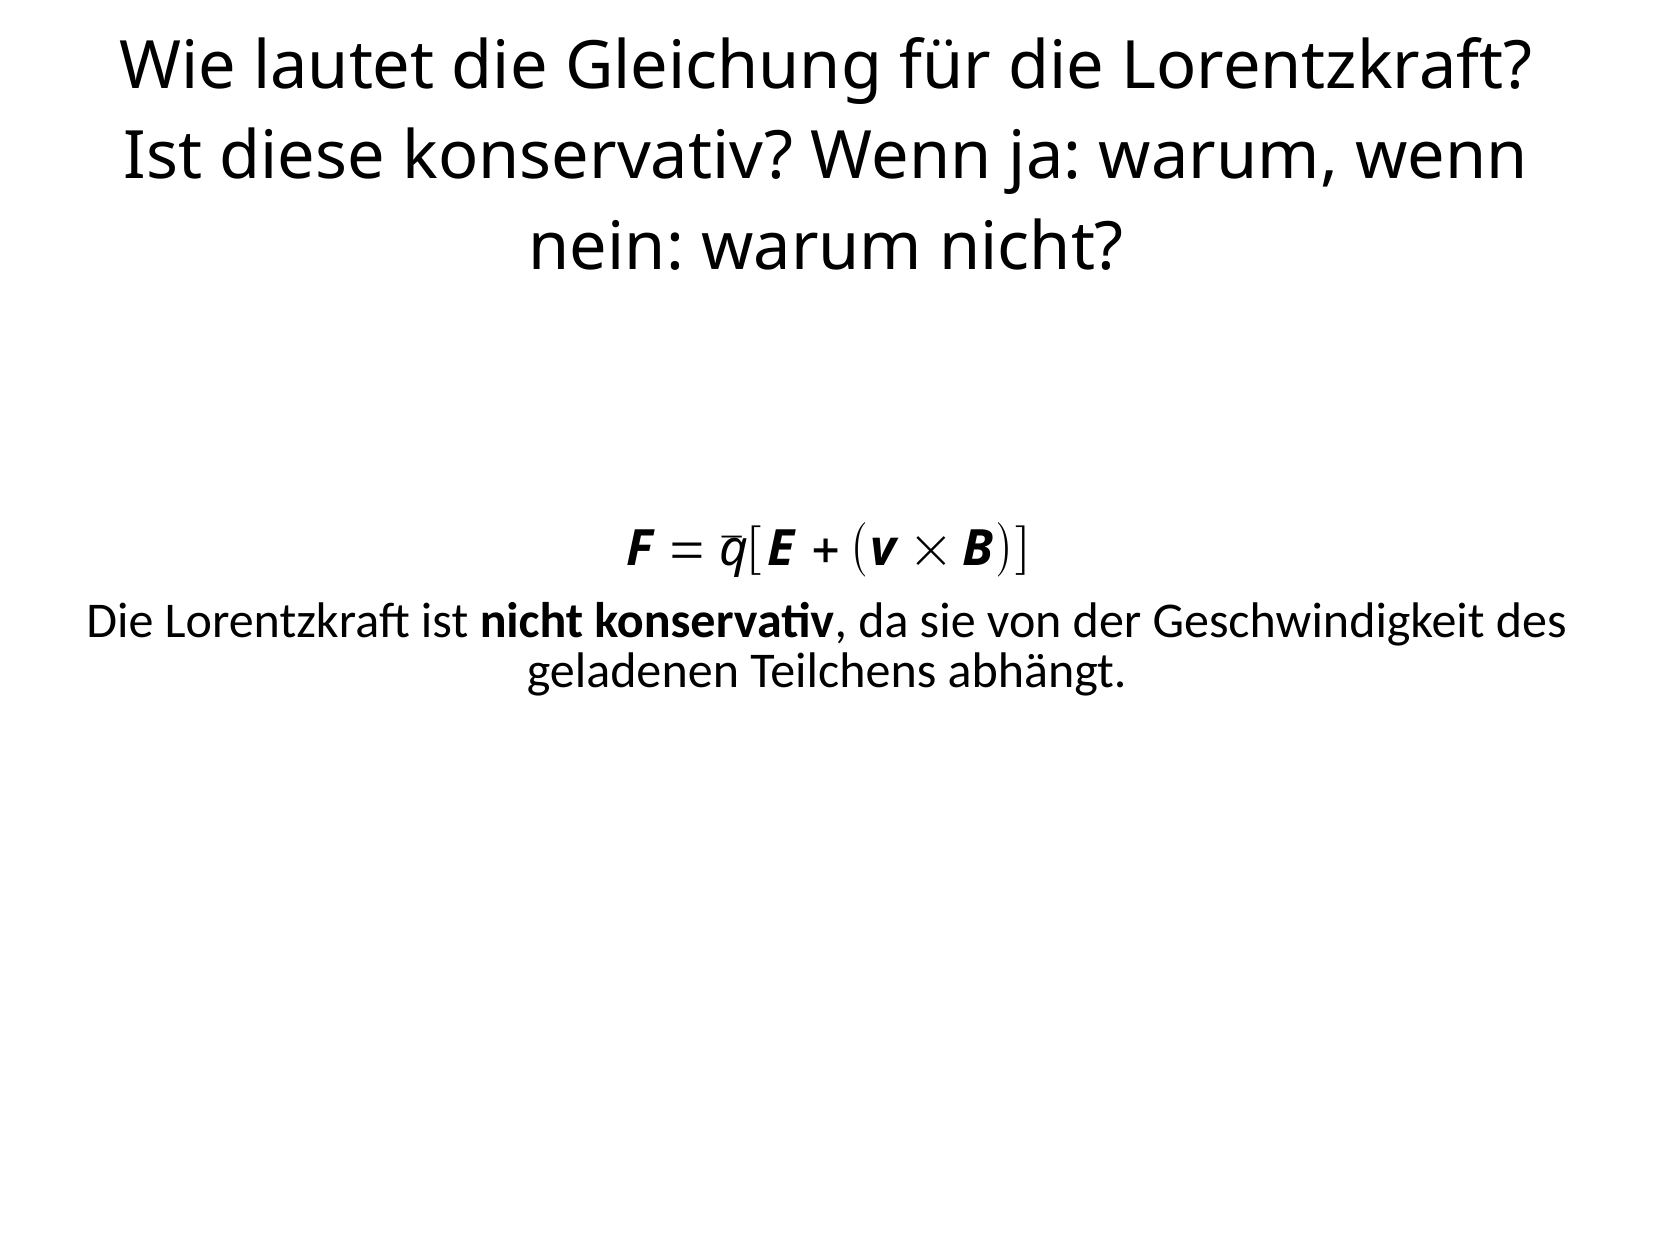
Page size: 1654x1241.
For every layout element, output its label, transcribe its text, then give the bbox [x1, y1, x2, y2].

title Wie lautet die Gleichung für die Lorentzkraft? Ist diese konservativ? Wenn ja: warum, wenn nein: warum nicht? [82, 19, 1571, 287]
subtitle Die Lorentzkraft ist nicht konservativ, da sie von der Geschwindigkeit des geladenen Teilchens abhängt. [82, 290, 1571, 1010]
chart [619, 518, 1035, 580]
